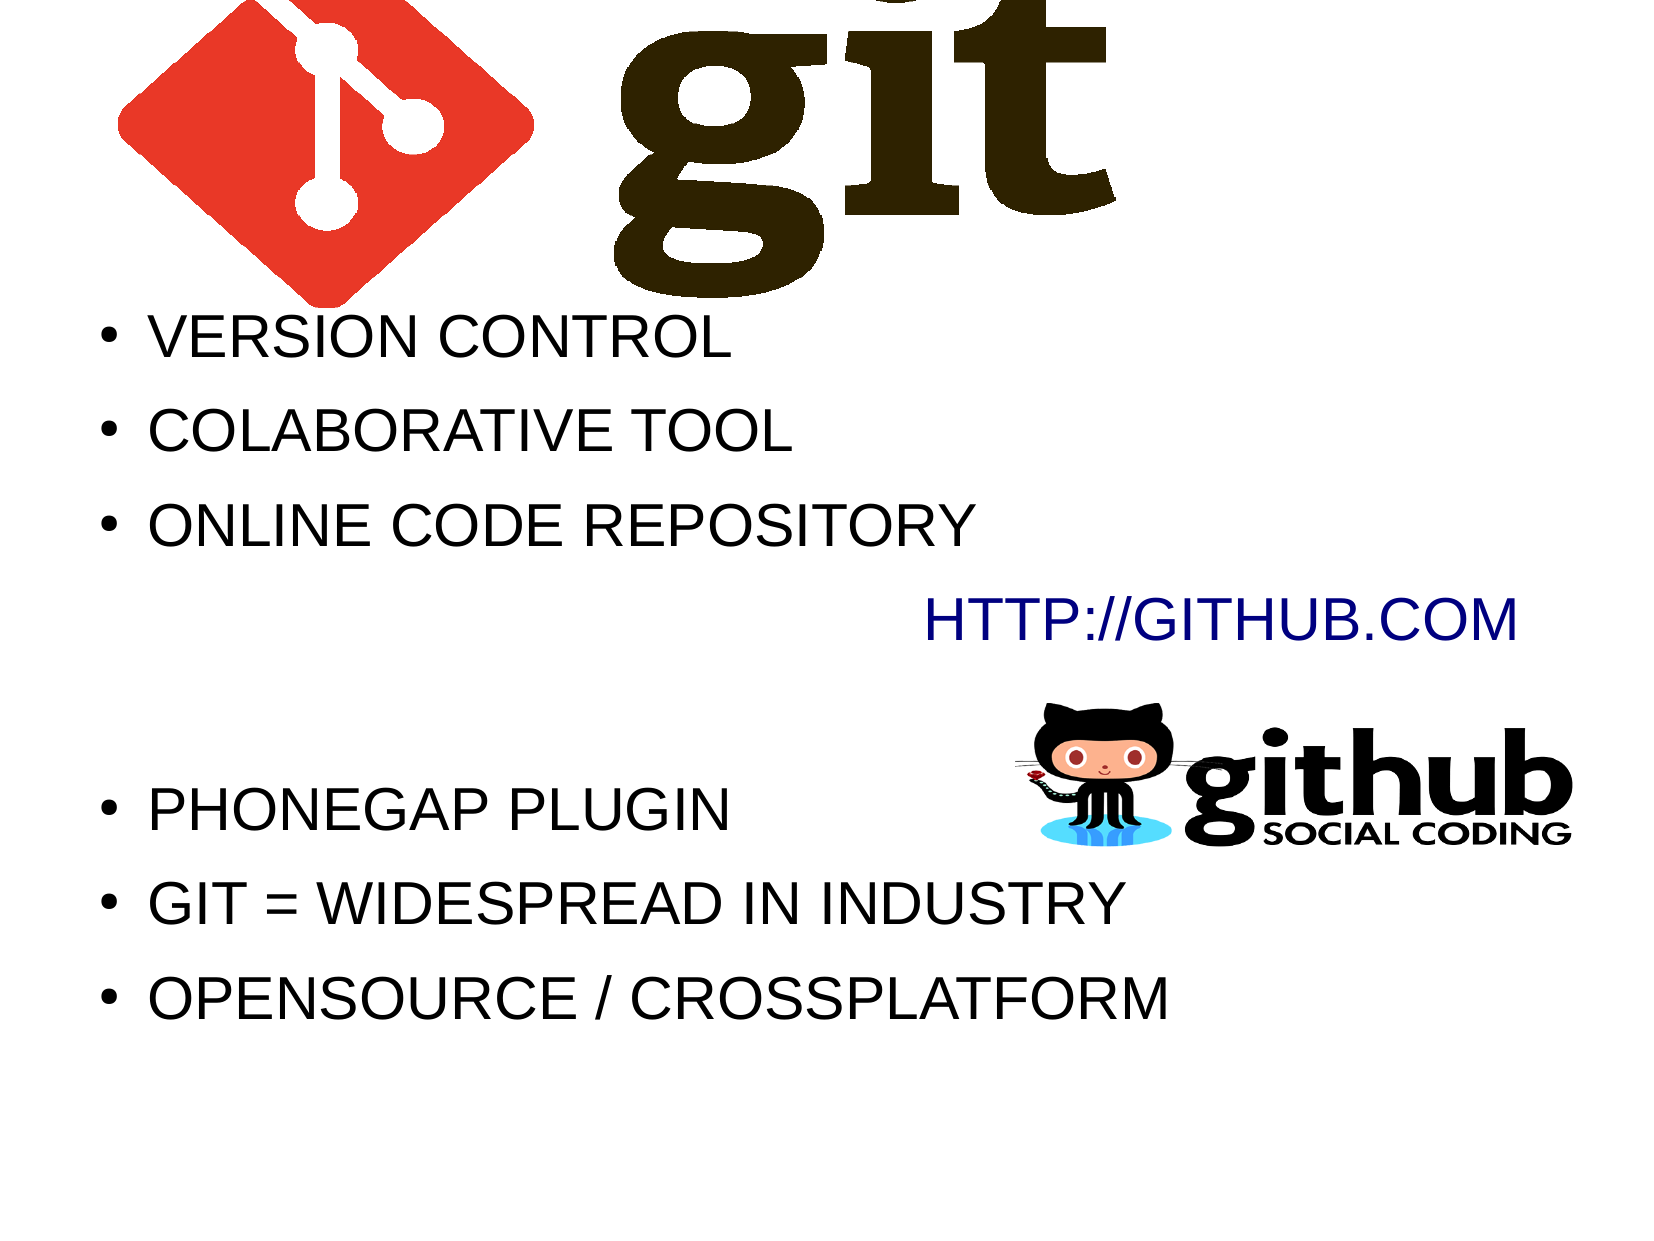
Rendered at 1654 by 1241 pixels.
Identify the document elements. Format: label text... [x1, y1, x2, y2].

list VERSION CONTROL COLABORATIVE TOOL ONLINE CODE REPOSITORY HTTP://GITHUB.COM PHONEGAP PLUGIN GIT = WIDESPREAD IN INDUSTRY OPENSOURCE / CROSSPLATFORM [82, 207, 1538, 1040]
picture [118, 0, 1116, 308]
picture [1015, 696, 1577, 851]
